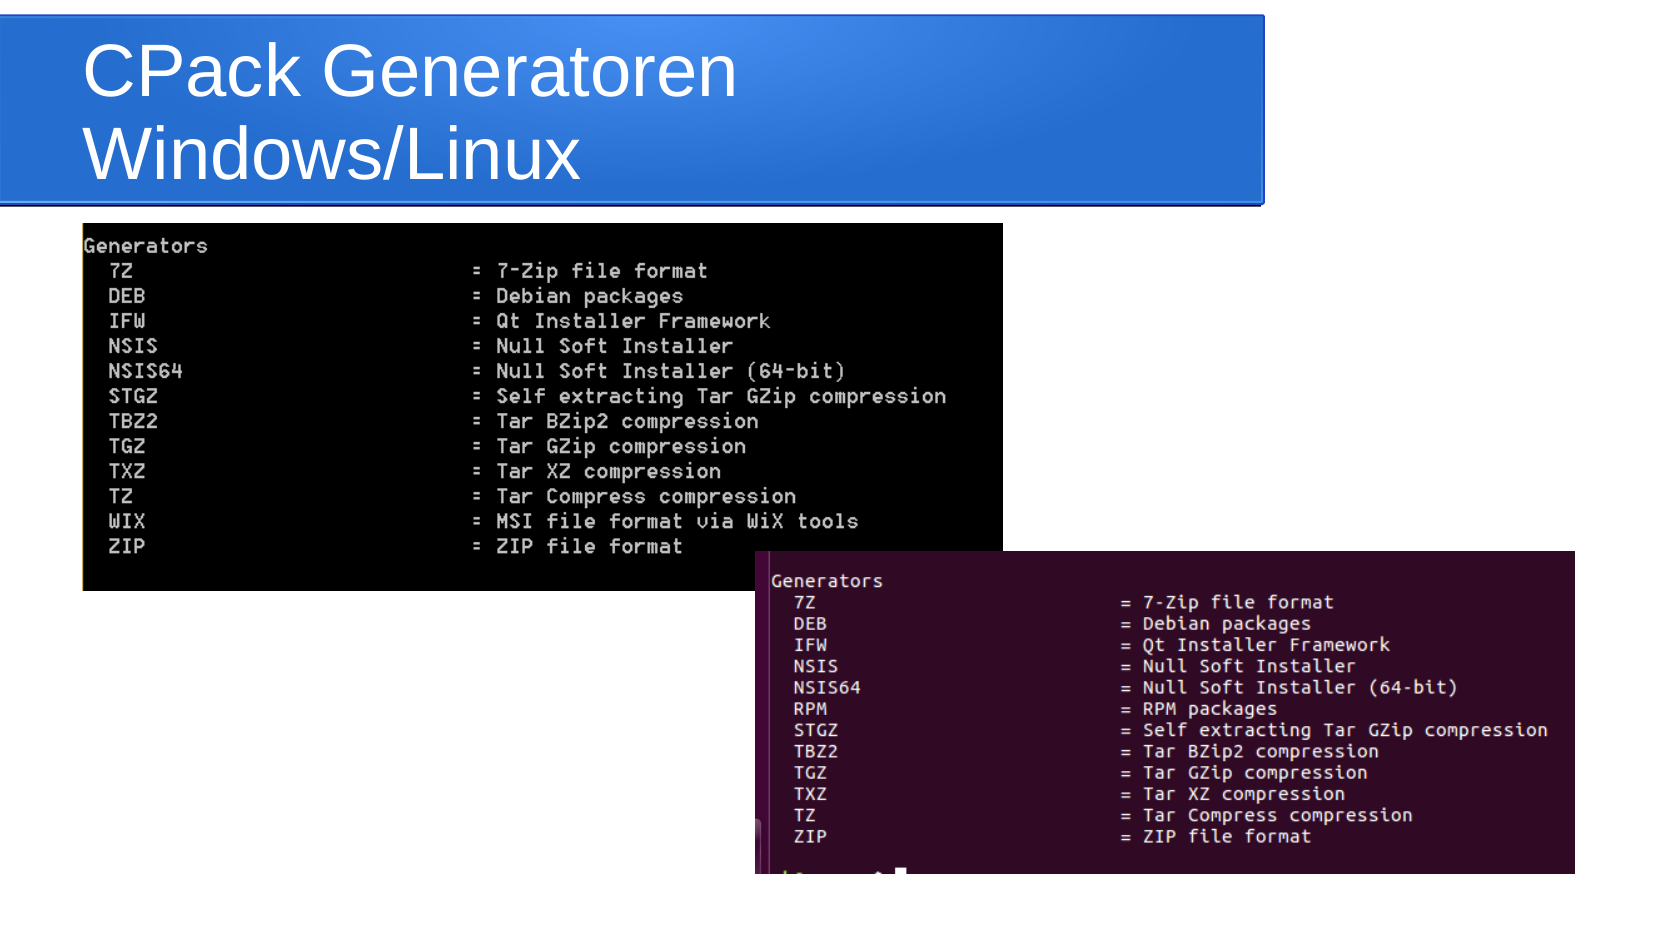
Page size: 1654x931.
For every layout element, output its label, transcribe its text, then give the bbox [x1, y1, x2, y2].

title CPack Generatoren Windows/Linux [82, 29, 1235, 196]
picture [82, 223, 1575, 875]
